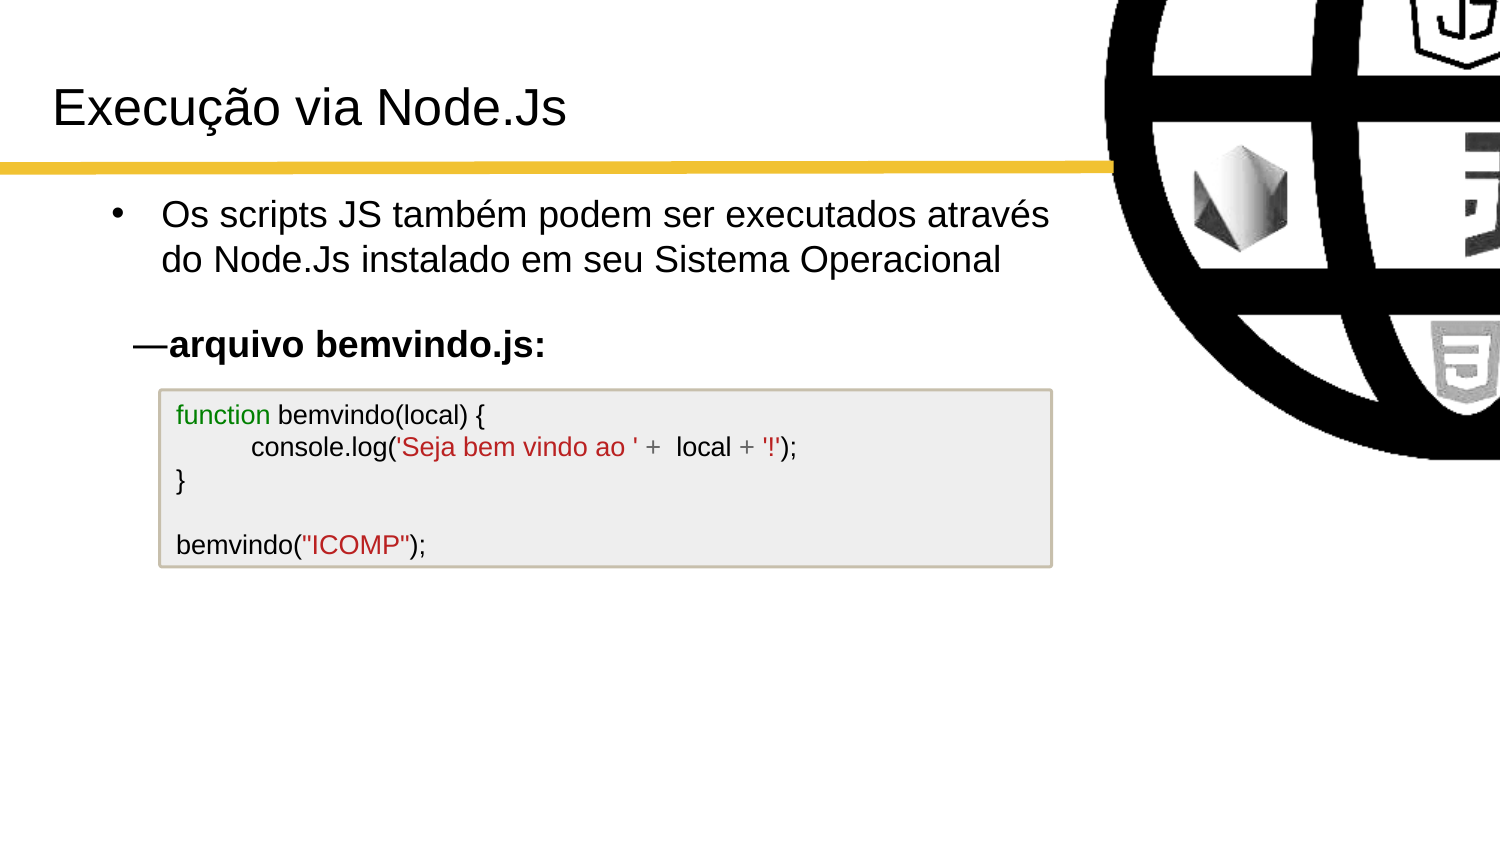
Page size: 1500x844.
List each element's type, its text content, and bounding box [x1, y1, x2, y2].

picture [1078, 0, 1500, 532]
text_box function bemvindo(local) { console.log('Seja bem vindo ao ' + local + '!'); } bemvindo("ICOMP"); [159, 389, 1052, 567]
text_box Execução via Node.Js [37, 33, 1463, 175]
text_box Os scripts JS também podem ser executados através do Node.Js instalado em seu Sistema Operacional [89, 182, 1109, 284]
text_box arquivo bemvindo.js: [116, 312, 871, 356]
